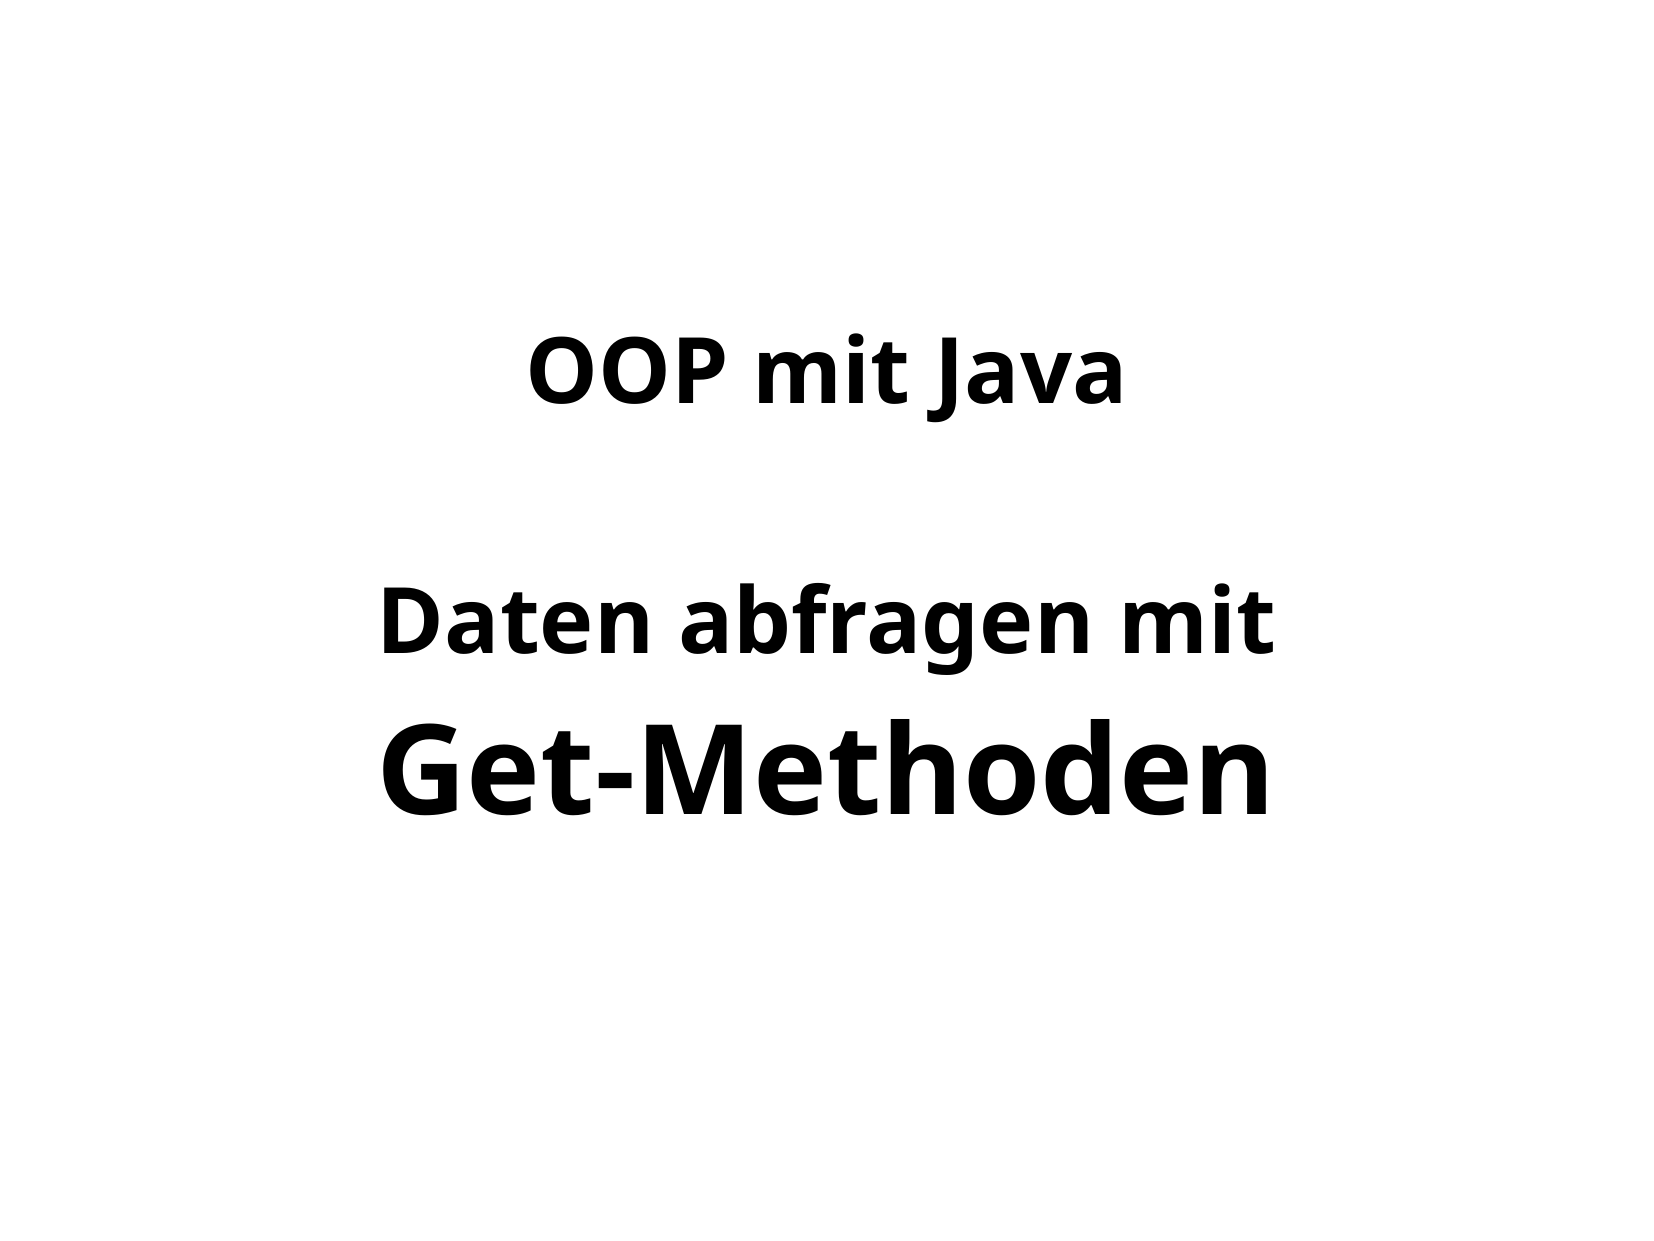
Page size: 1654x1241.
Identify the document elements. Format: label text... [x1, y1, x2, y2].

subtitle OOP mit Java Daten abfragen mit Get-Methoden [23, 35, 1630, 1123]
